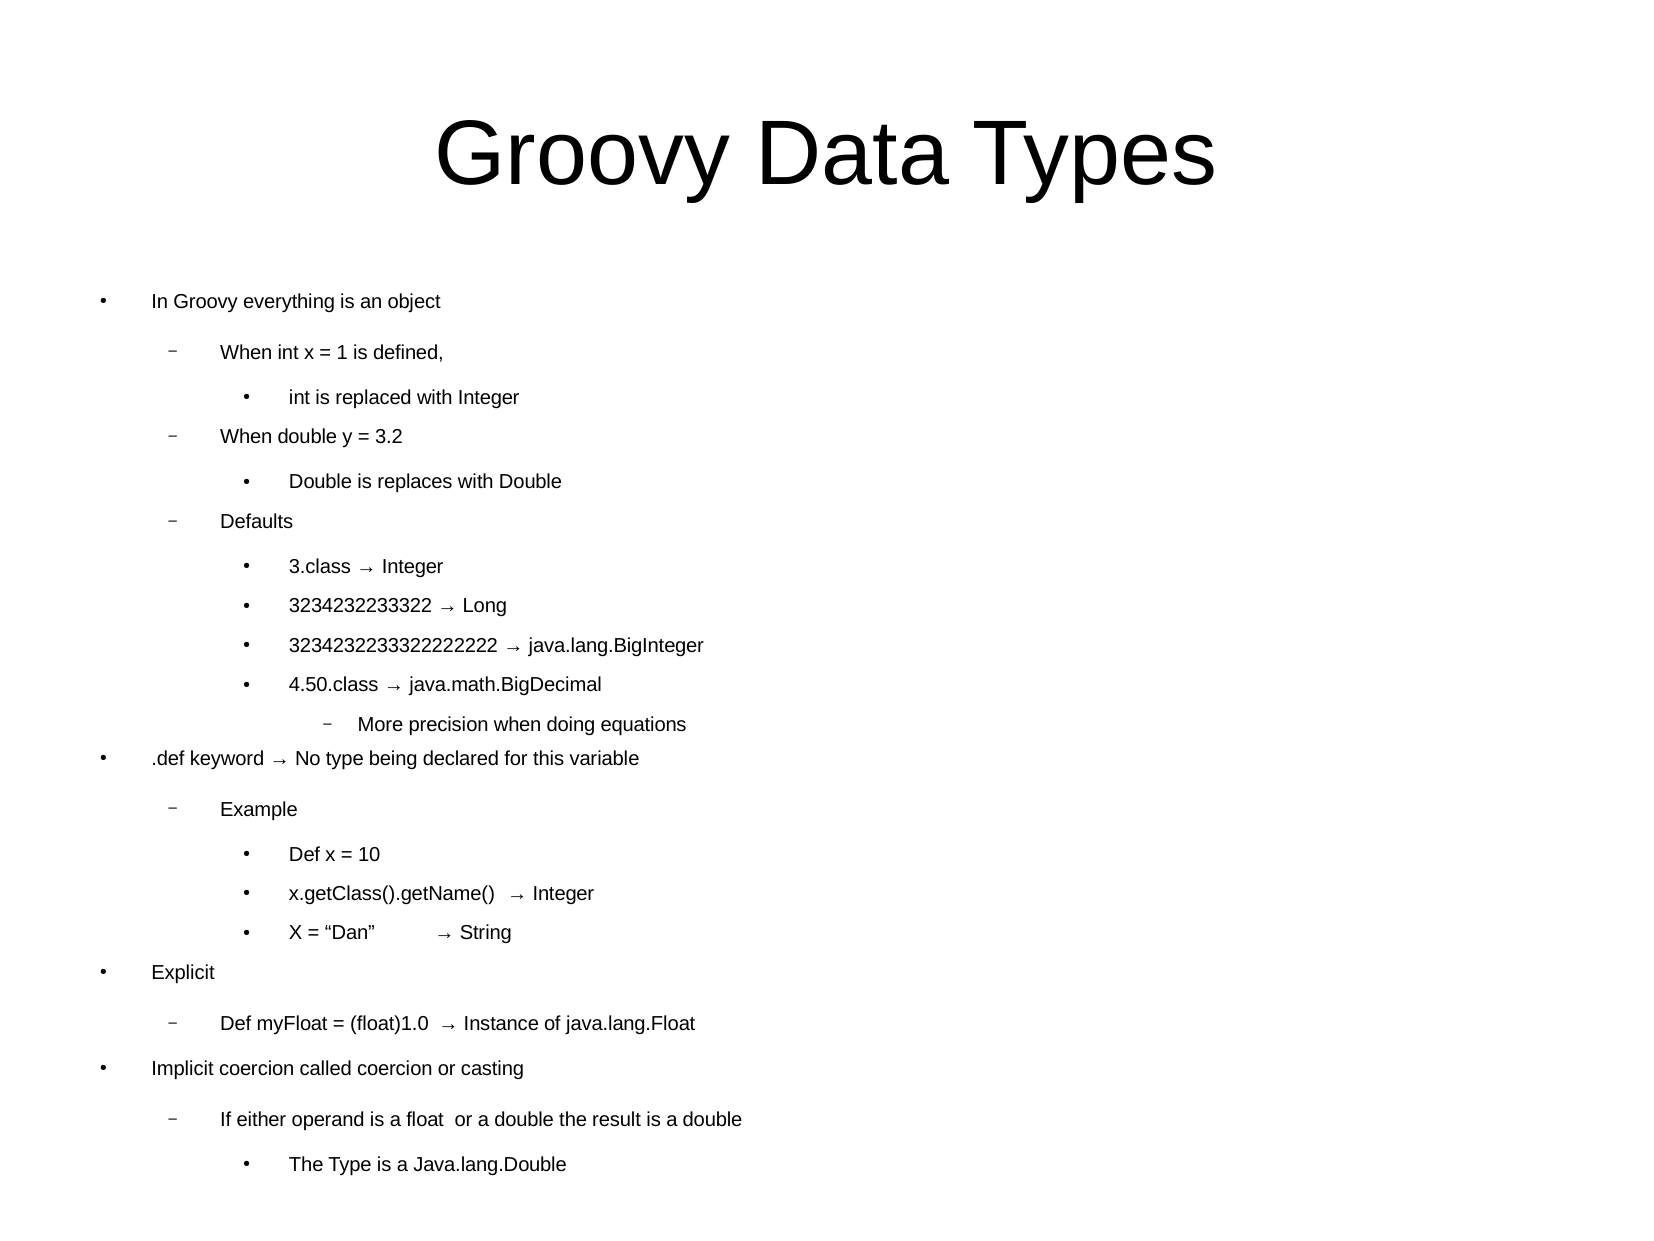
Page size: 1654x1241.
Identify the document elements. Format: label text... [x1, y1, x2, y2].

list In Groovy everything is an object When int x = 1 is defined, int is replaced with Integer When double y = 3.2 Double is replaces with Double Defaults 3.class → Integer 3234232233322 → Long 3234232233322222222 → java.lang.BigInteger 4.50.class → java.math.BigDecimal More precision when doing equations .def keyword → No type being declared for this variable Example Def x = 10 x.getClass().getName() → Integer X = “Dan” → String Explicit Def myFloat = (float)1.0 → Instance of java.lang.Float Implicit coercion called coercion or casting If either operand is a float or a double the result is a double The Type is a Java.lang.Double [82, 290, 1571, 1186]
title Groovy Data Types [82, 49, 1571, 257]
